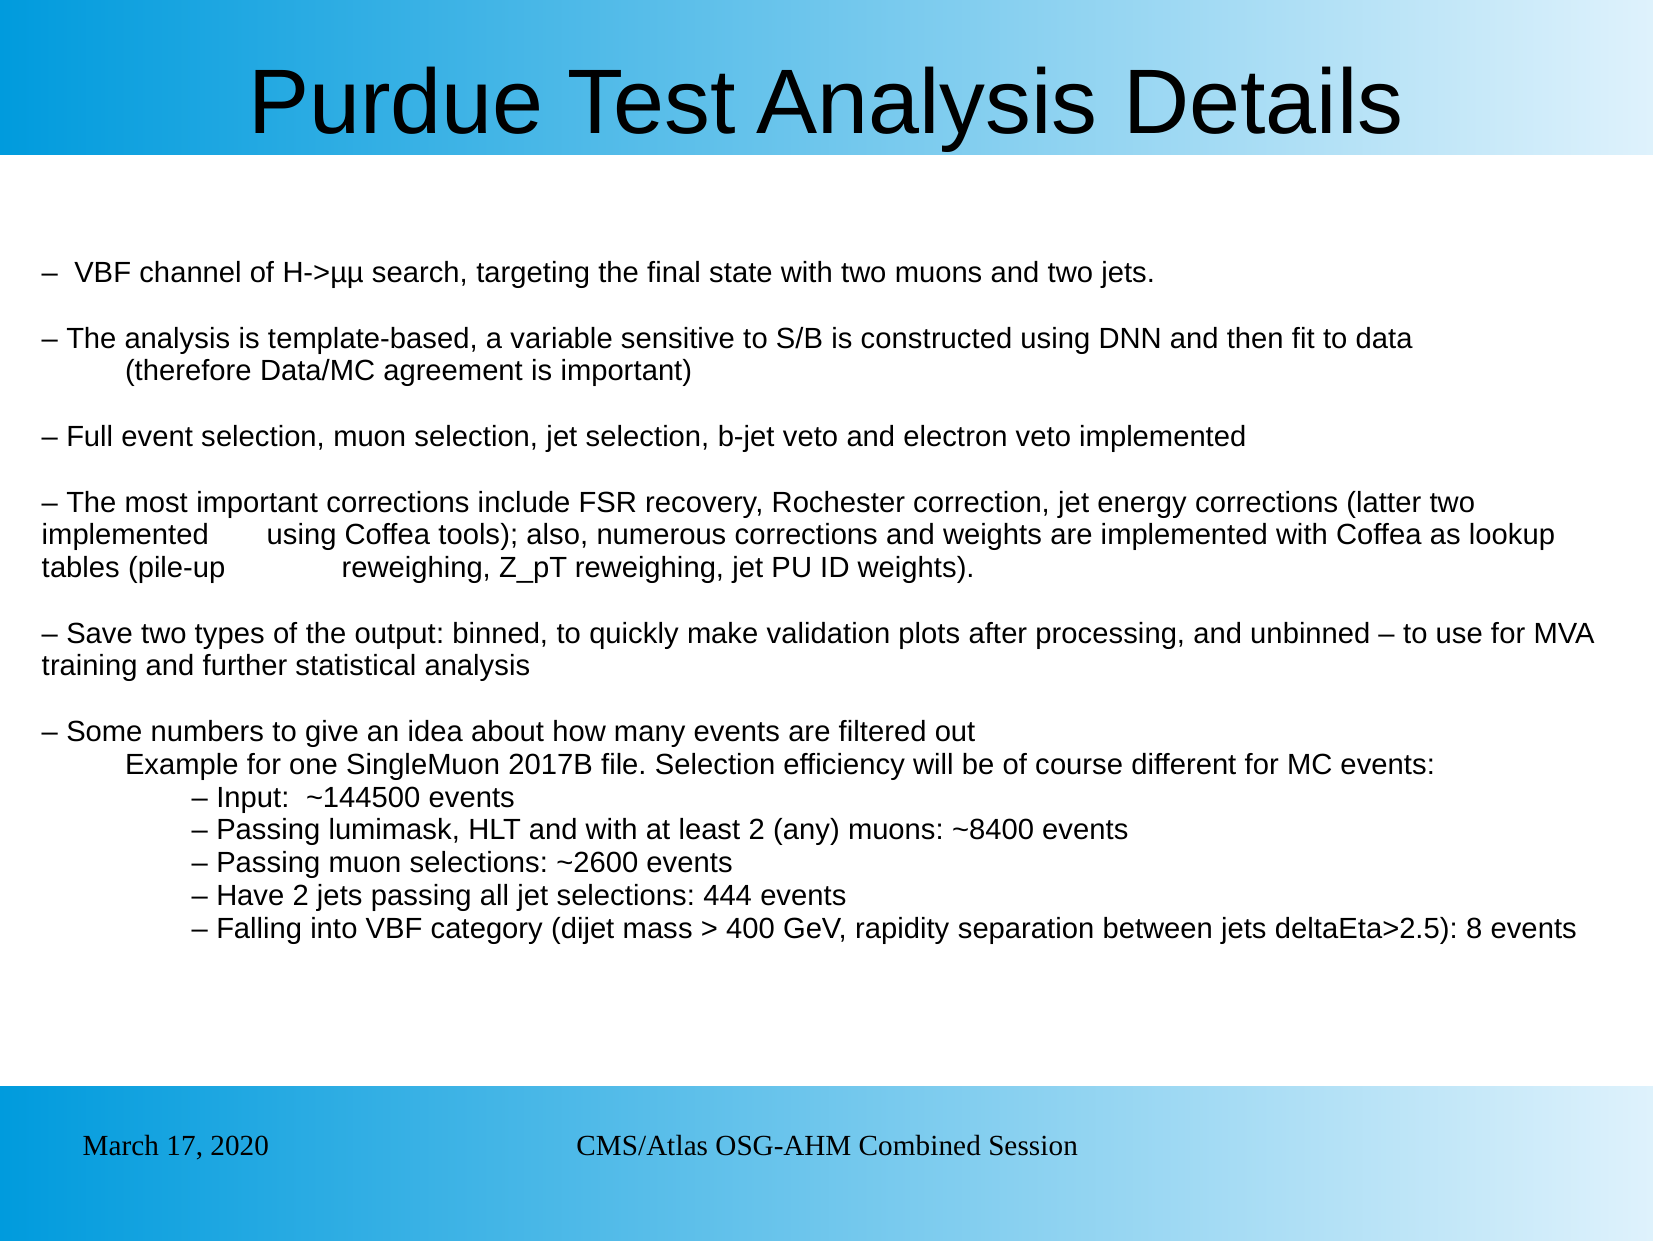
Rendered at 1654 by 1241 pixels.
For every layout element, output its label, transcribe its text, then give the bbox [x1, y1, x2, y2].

text_box – VBF channel of H->µµ search, targeting the final state with two muons and two jets. – The analysis is template-based, a variable sensitive to S/B is constructed using DNN and then fit to data (therefore Data/MC agreement is important) – Full event selection, muon selection, jet selection, b-jet veto and electron veto implemented – The most important corrections include FSR recovery, Rochester correction, jet energy corrections (latter two implemented using Coffea tools); also, numerous corrections and weights are implemented with Coffea as lookup tables (pile-up reweighing, Z_pT reweighing, jet PU ID weights). – Save two types of the output: binned, to quickly make validation plots after processing, and unbinned – to use for MVA training and further statistical analysis – Some numbers to give an idea about how many events are filtered out Example for one SingleMuon 2017B file. Selection efficiency will be of course different for MC events: – Input: ~144500 events – Passing lumimask, HLT and with at least 2 (any) muons: ~8400 events – Passing muon selections: ~2600 events – Have 2 jets passing all jet selections: 444 events – Falling into VBF category (dijet mass > 400 GeV, rapidity separation between jets deltaEta>2.5): 8 events [26, 248, 1621, 978]
title Purdue Test Analysis Details [82, 49, 1571, 155]
